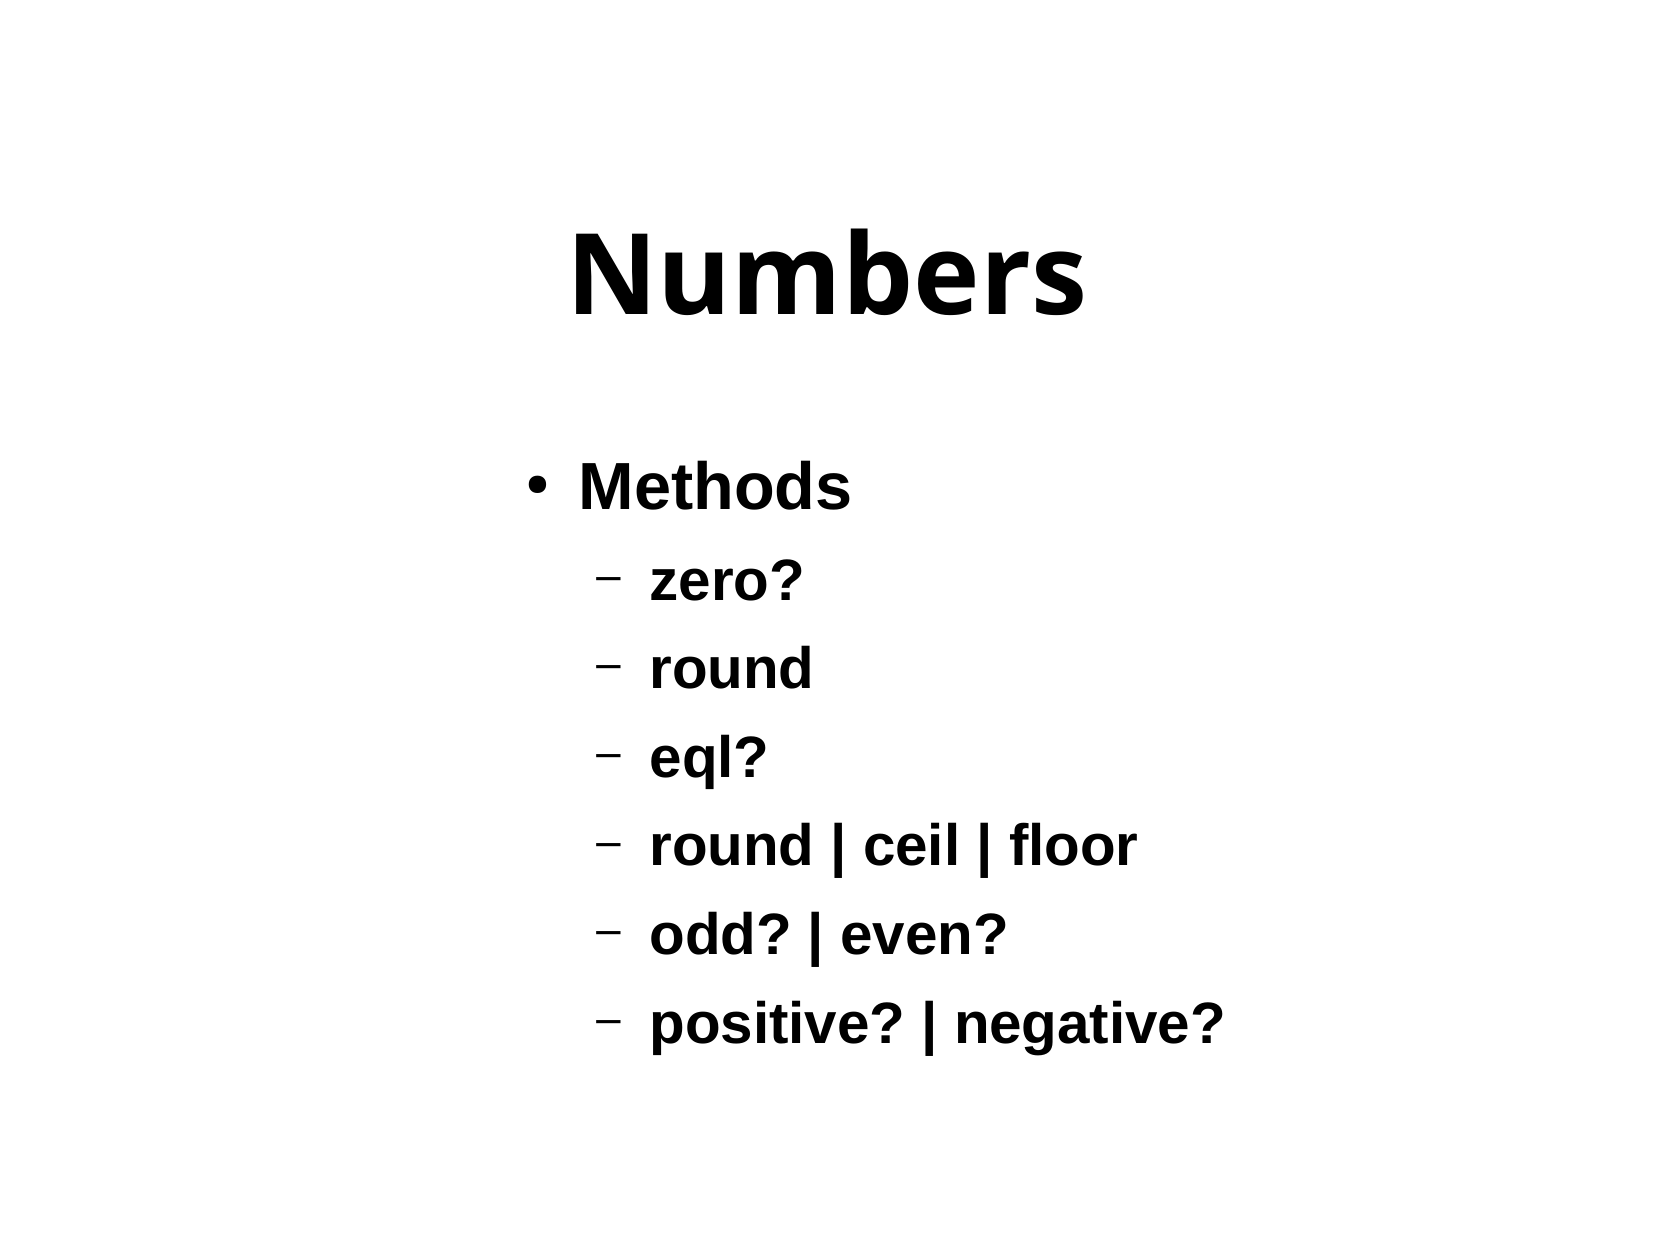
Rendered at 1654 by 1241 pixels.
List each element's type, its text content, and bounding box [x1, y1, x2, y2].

title Numbers [82, 167, 1571, 375]
list Methods zero? round eql? round | ceil | floor odd? | even? positive? | negative? [507, 448, 1406, 1169]
